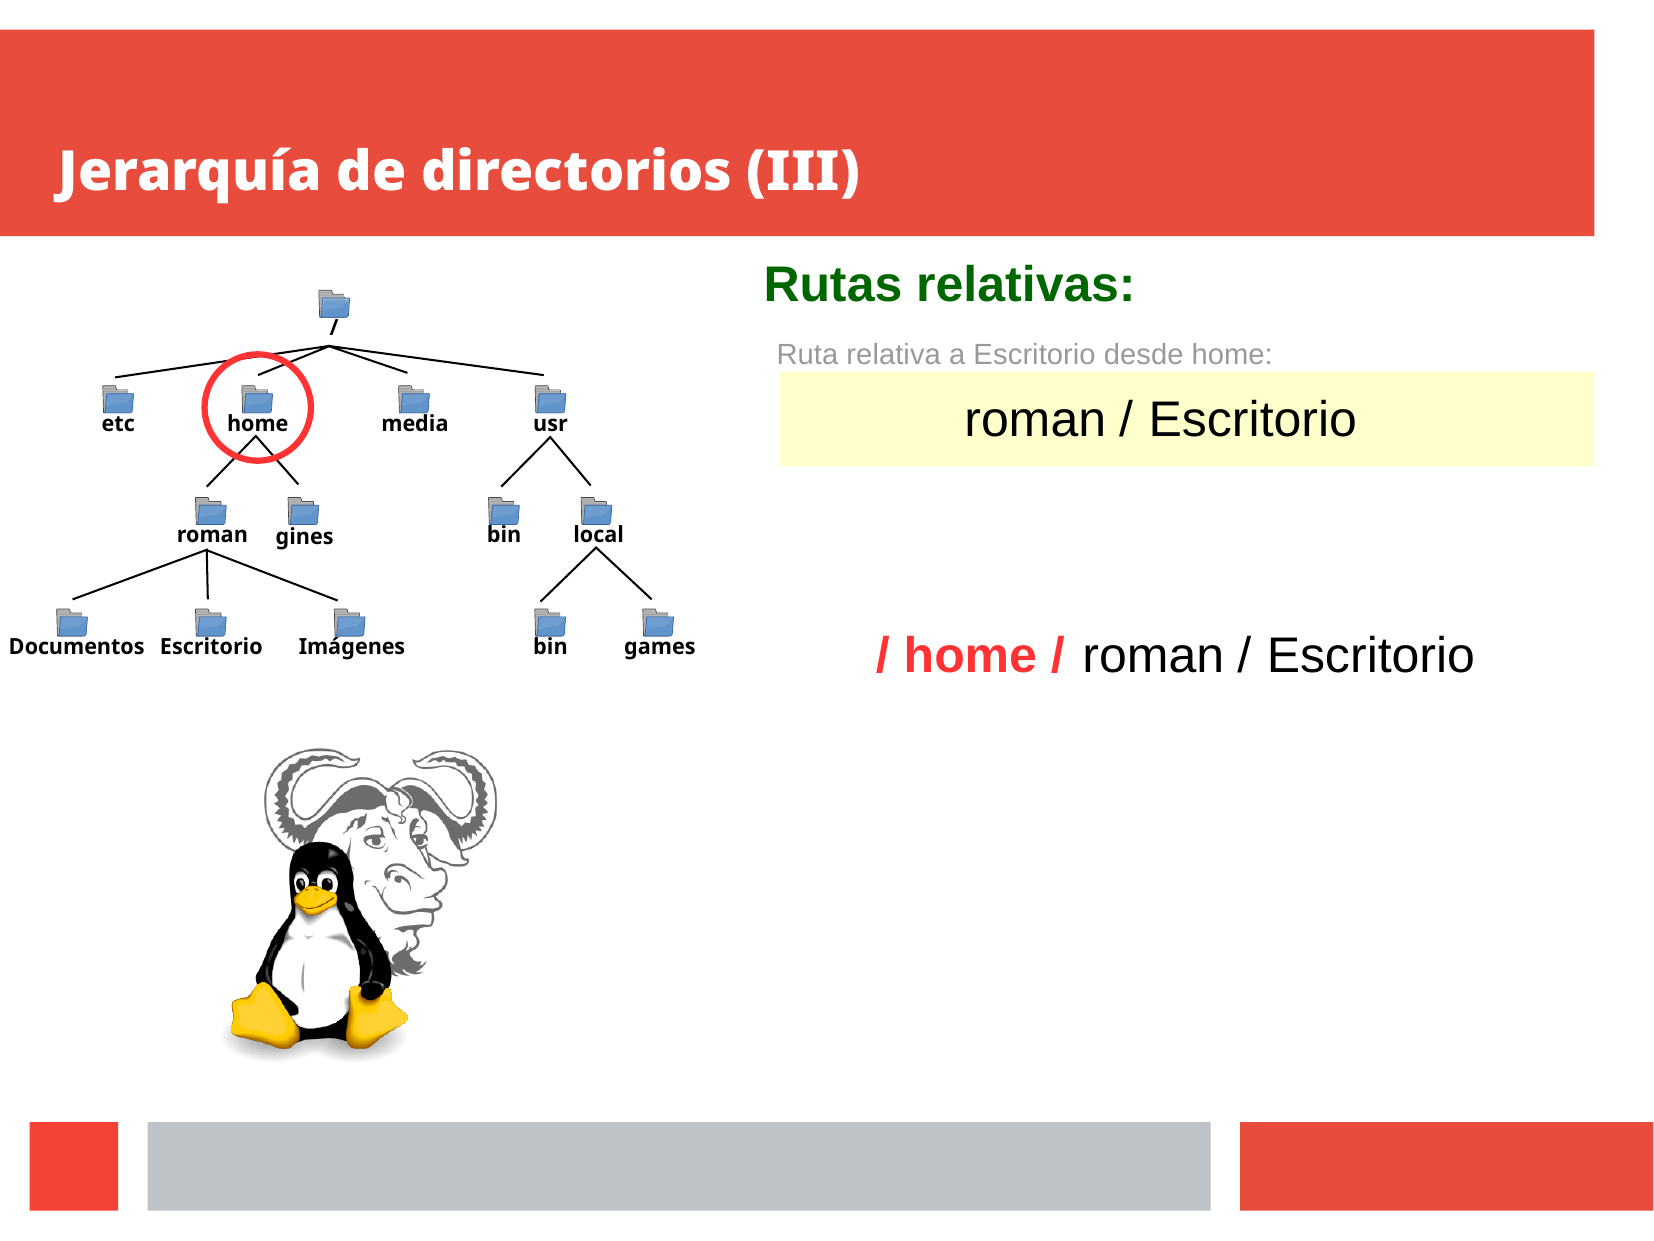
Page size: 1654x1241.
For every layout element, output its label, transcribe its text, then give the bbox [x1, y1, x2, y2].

text_box roman [1081, 620, 1222, 691]
text_box Rutas relativas: [748, 248, 1151, 319]
text_box Escritorio [1252, 620, 1491, 691]
text_box / home / [861, 620, 1081, 691]
title Jerarquía de directorios (III) [59, 59, 1595, 207]
text_box / [1104, 383, 1133, 455]
text_box / [1222, 620, 1252, 691]
picture [5, 283, 697, 699]
text_box Escritorio [1133, 383, 1372, 455]
text_box Ruta relativa a Escritorio desde home: [761, 330, 1289, 379]
text_box [779, 371, 1595, 467]
picture [219, 748, 497, 1063]
text_box roman [949, 383, 1104, 455]
